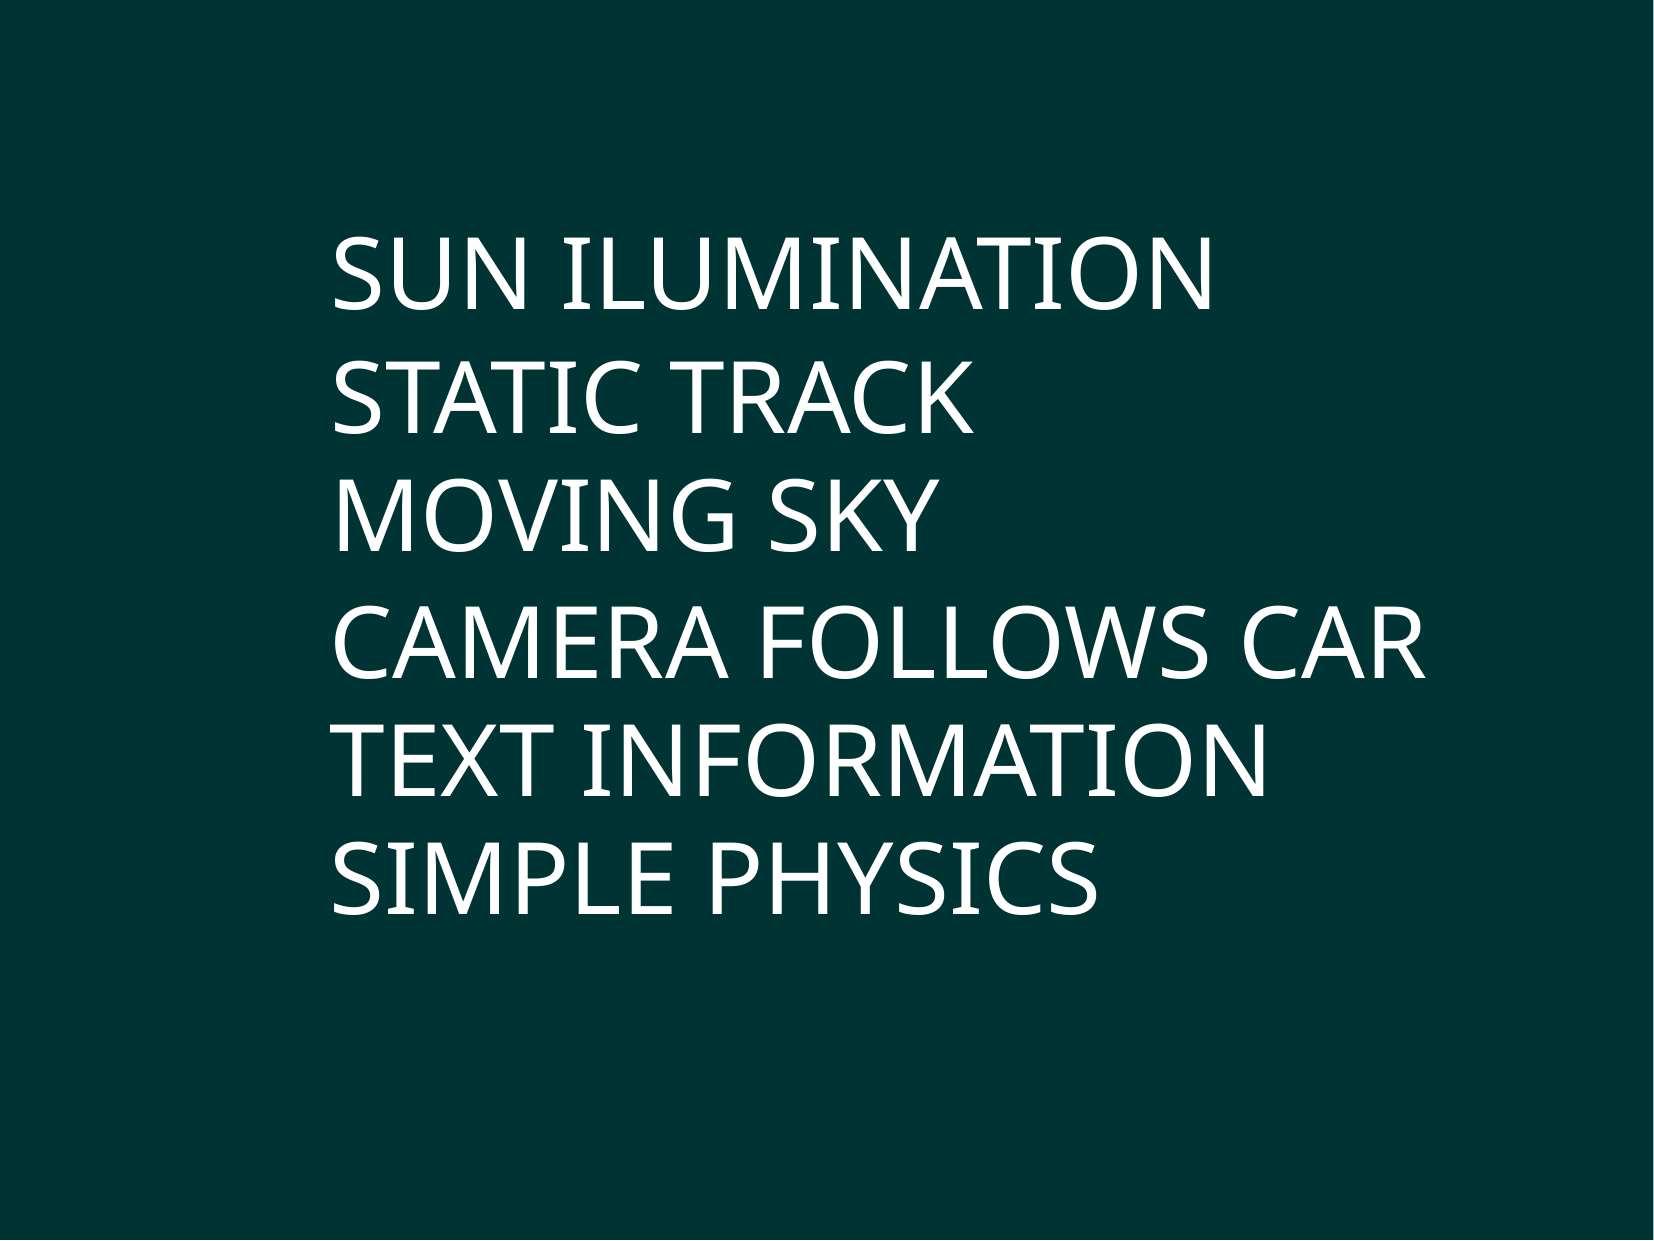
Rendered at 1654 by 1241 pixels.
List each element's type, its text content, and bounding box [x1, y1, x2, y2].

text_box TEXT INFORMATION [315, 682, 1255, 810]
text_box MOVING SKY [315, 437, 926, 565]
text_box STATIC TRACK [315, 319, 972, 447]
text_box CAMERA FOLLOWS CAR [315, 564, 1425, 692]
text_box SIMPLE PHYSICS [315, 810, 1072, 928]
text_box SUN ILUMINATION [315, 195, 1171, 323]
